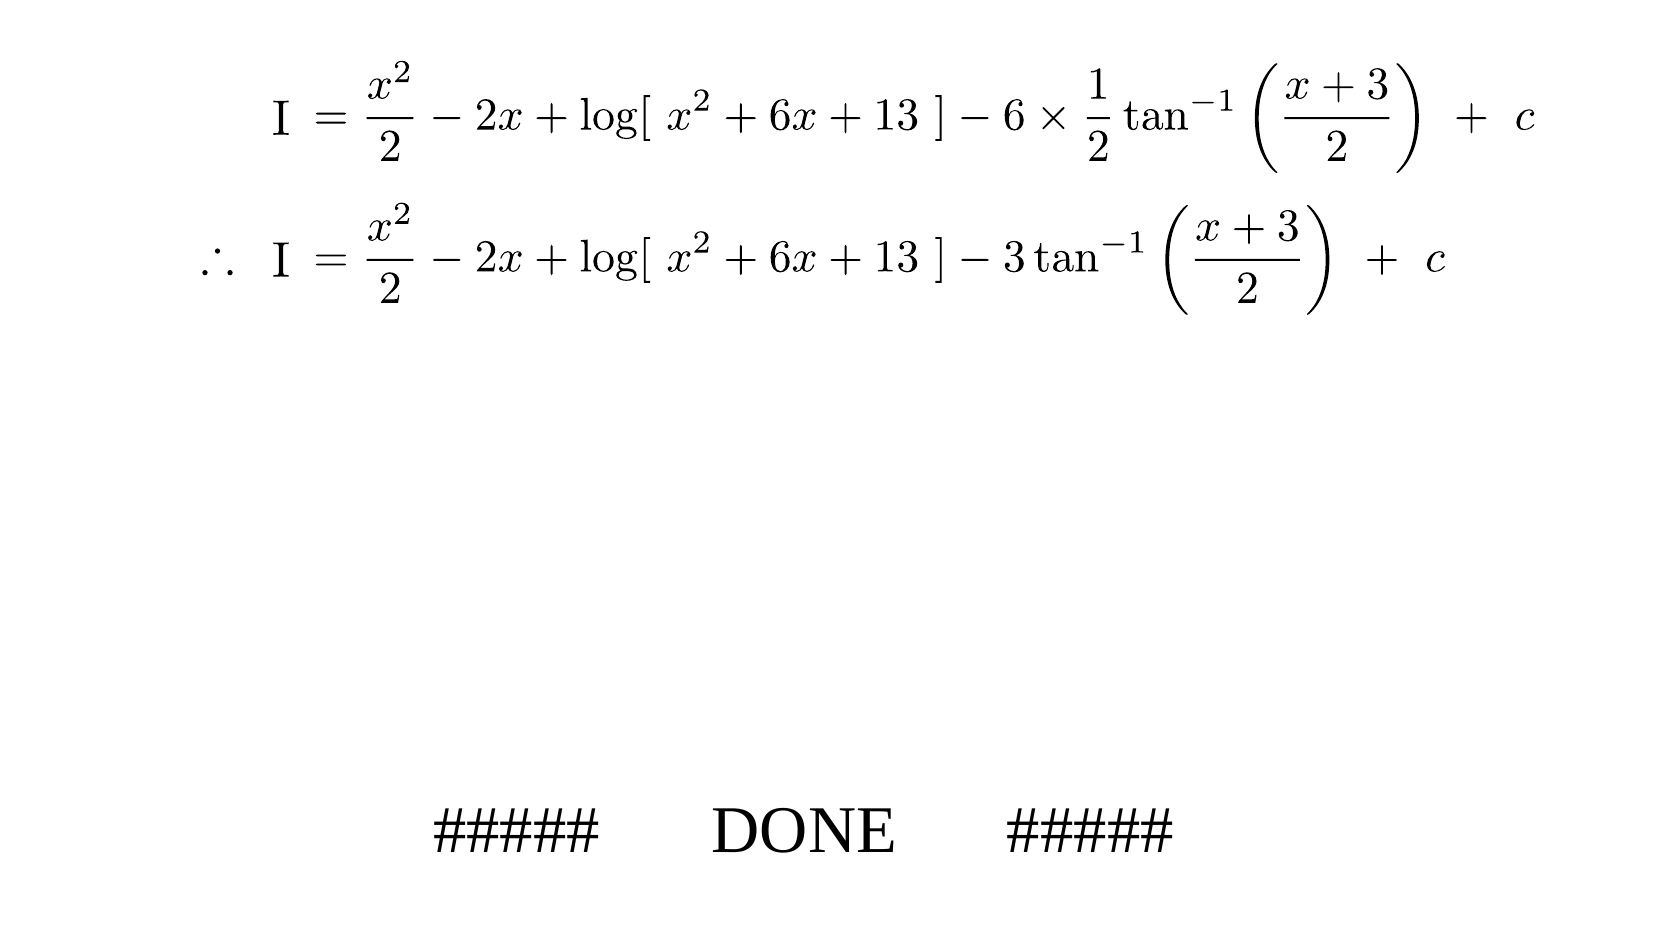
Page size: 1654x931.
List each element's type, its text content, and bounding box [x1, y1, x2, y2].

text_box [273, 242, 289, 277]
text_box [202, 248, 233, 276]
text_box [315, 202, 1445, 315]
text_box [315, 60, 1535, 173]
title ##### DONE ##### [47, 36, 1607, 898]
text_box [273, 100, 289, 135]
